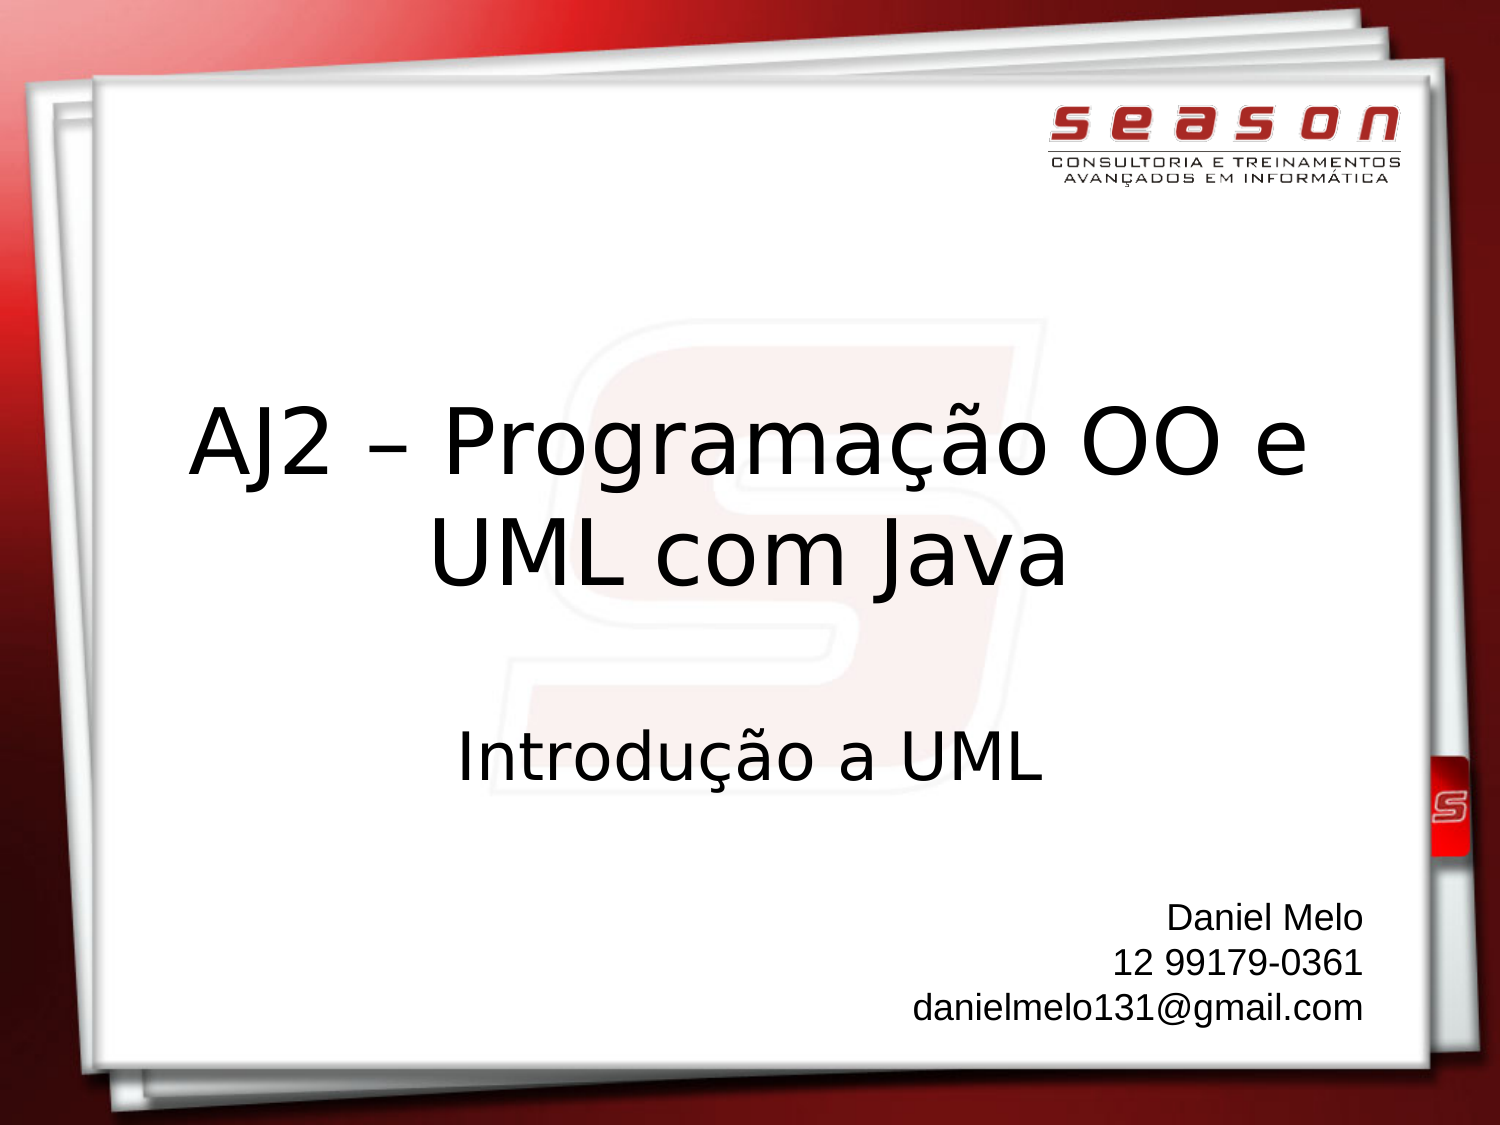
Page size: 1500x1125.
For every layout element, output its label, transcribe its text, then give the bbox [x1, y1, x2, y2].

text_box Daniel Melo 12 99179-0361 danielmelo131@gmail.com [897, 885, 1382, 1052]
picture [0, 0, 1500, 1125]
title AJ2 – Programação OO e UML com Java Introdução a UML [112, 375, 1388, 801]
